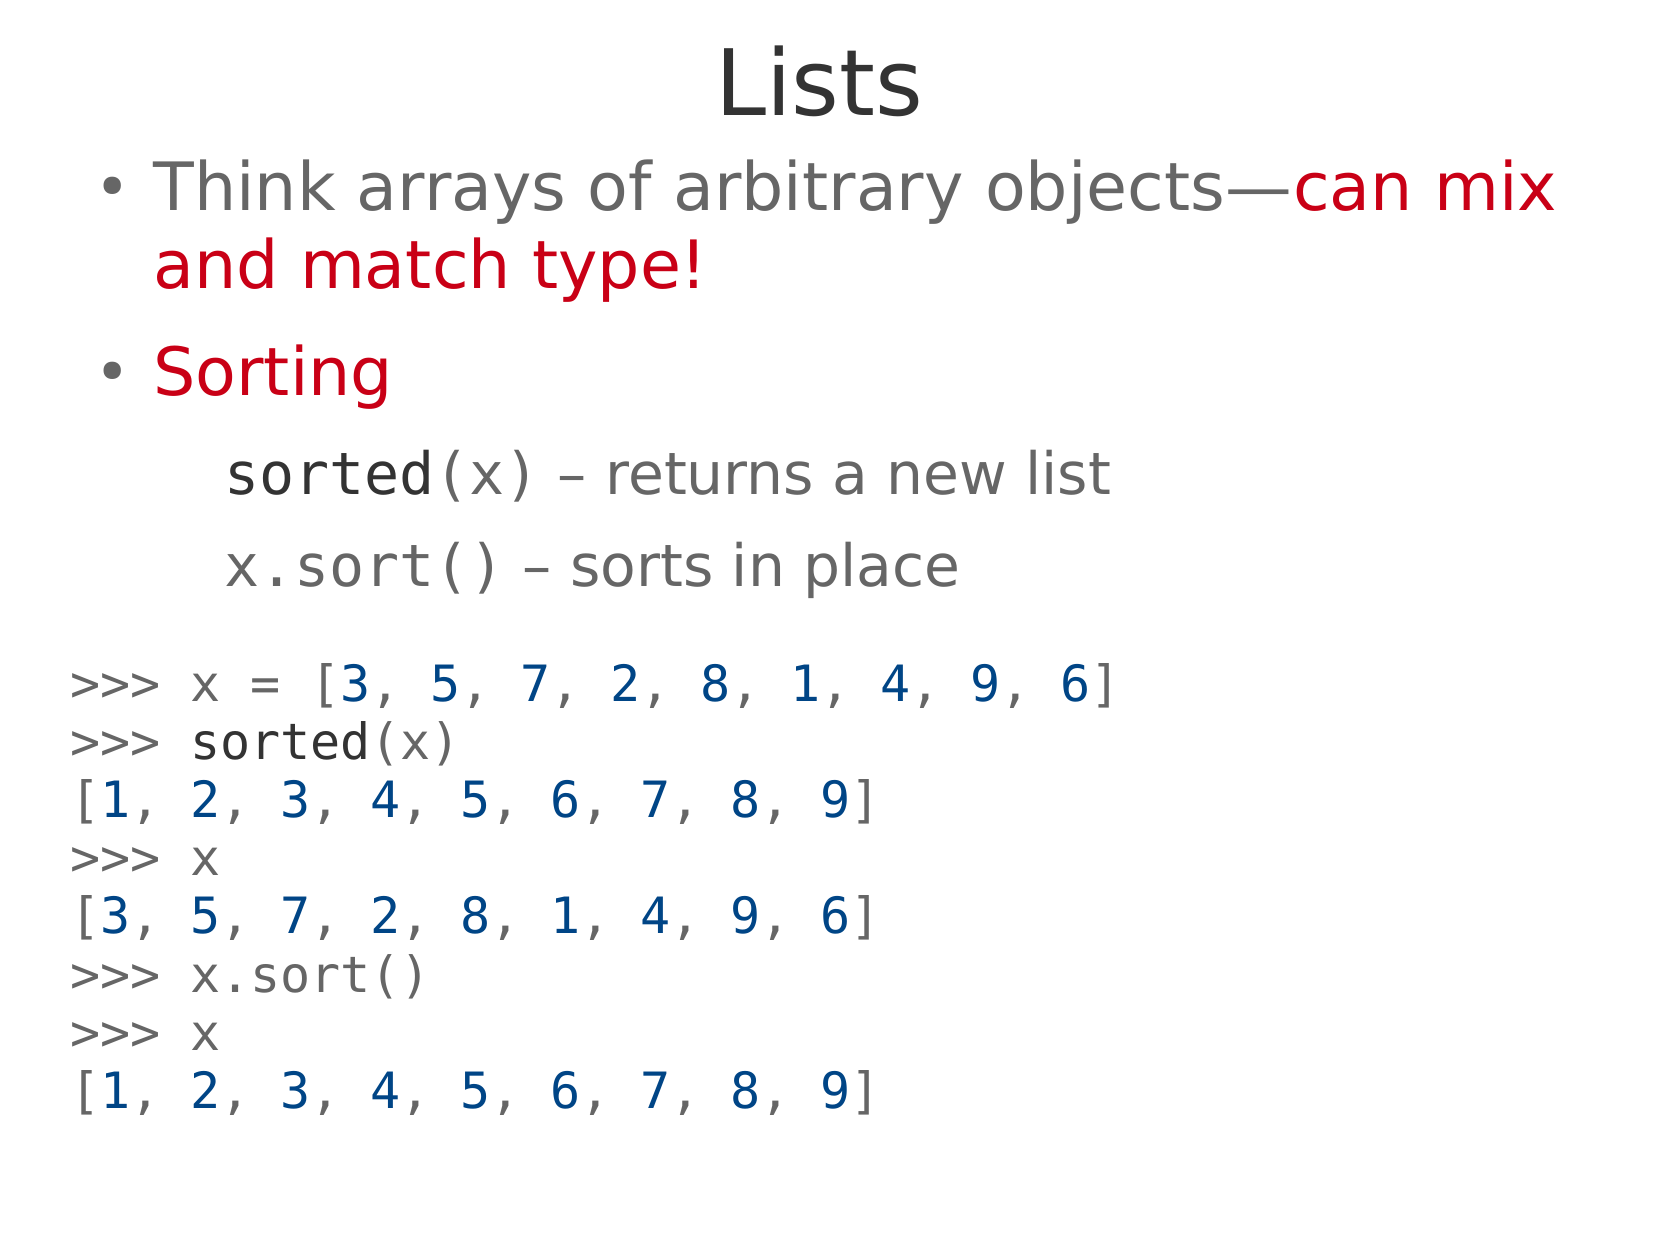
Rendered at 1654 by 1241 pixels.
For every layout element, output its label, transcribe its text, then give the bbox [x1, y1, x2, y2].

list Think arrays of arbitrary objects—can mix and match type! Sorting sorted(x) – returns a new list x.sort() – sorts in place [82, 148, 1571, 647]
title Lists [75, 0, 1564, 188]
text_box >>> x = [3, 5, 7, 2, 8, 1, 4, 9, 6] >>> sorted(x) [1, 2, 3, 4, 5, 6, 7, 8, 9] >>> x [3, 5, 7, 2, 8, 1, 4, 9, 6] >>> x.sort() >>> x [1, 2, 3, 4, 5, 6, 7, 8, 9] [37, 647, 1576, 1128]
